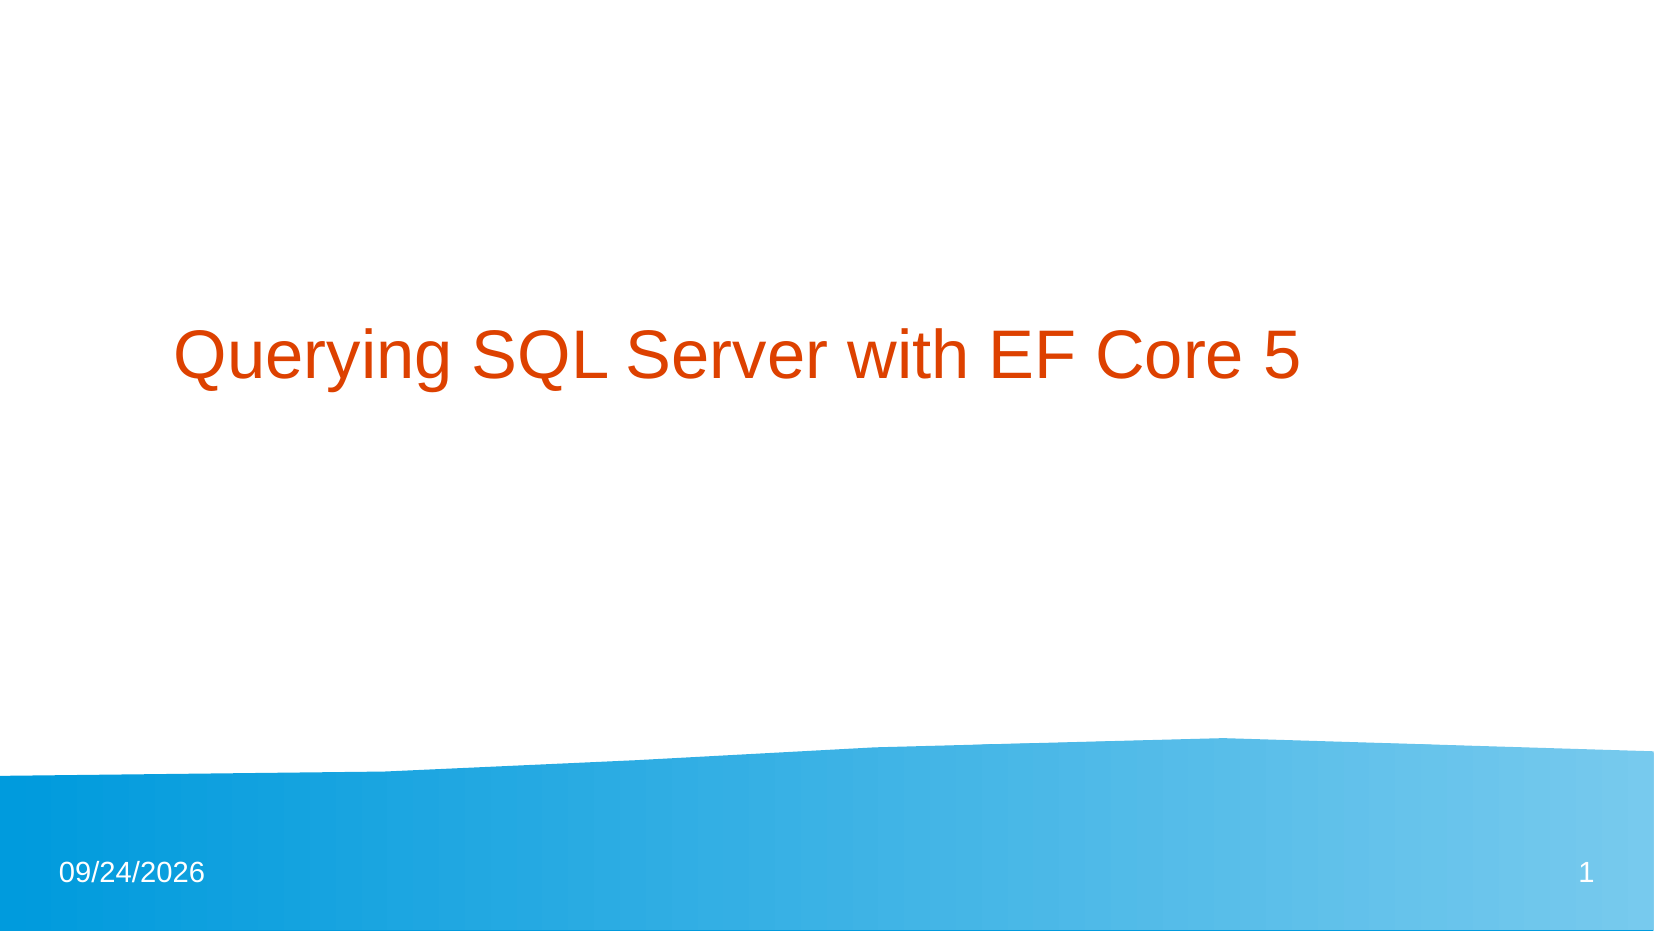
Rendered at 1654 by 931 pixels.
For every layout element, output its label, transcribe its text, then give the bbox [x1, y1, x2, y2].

title Querying SQL Server with EF Core 5 [0, 265, 1477, 443]
